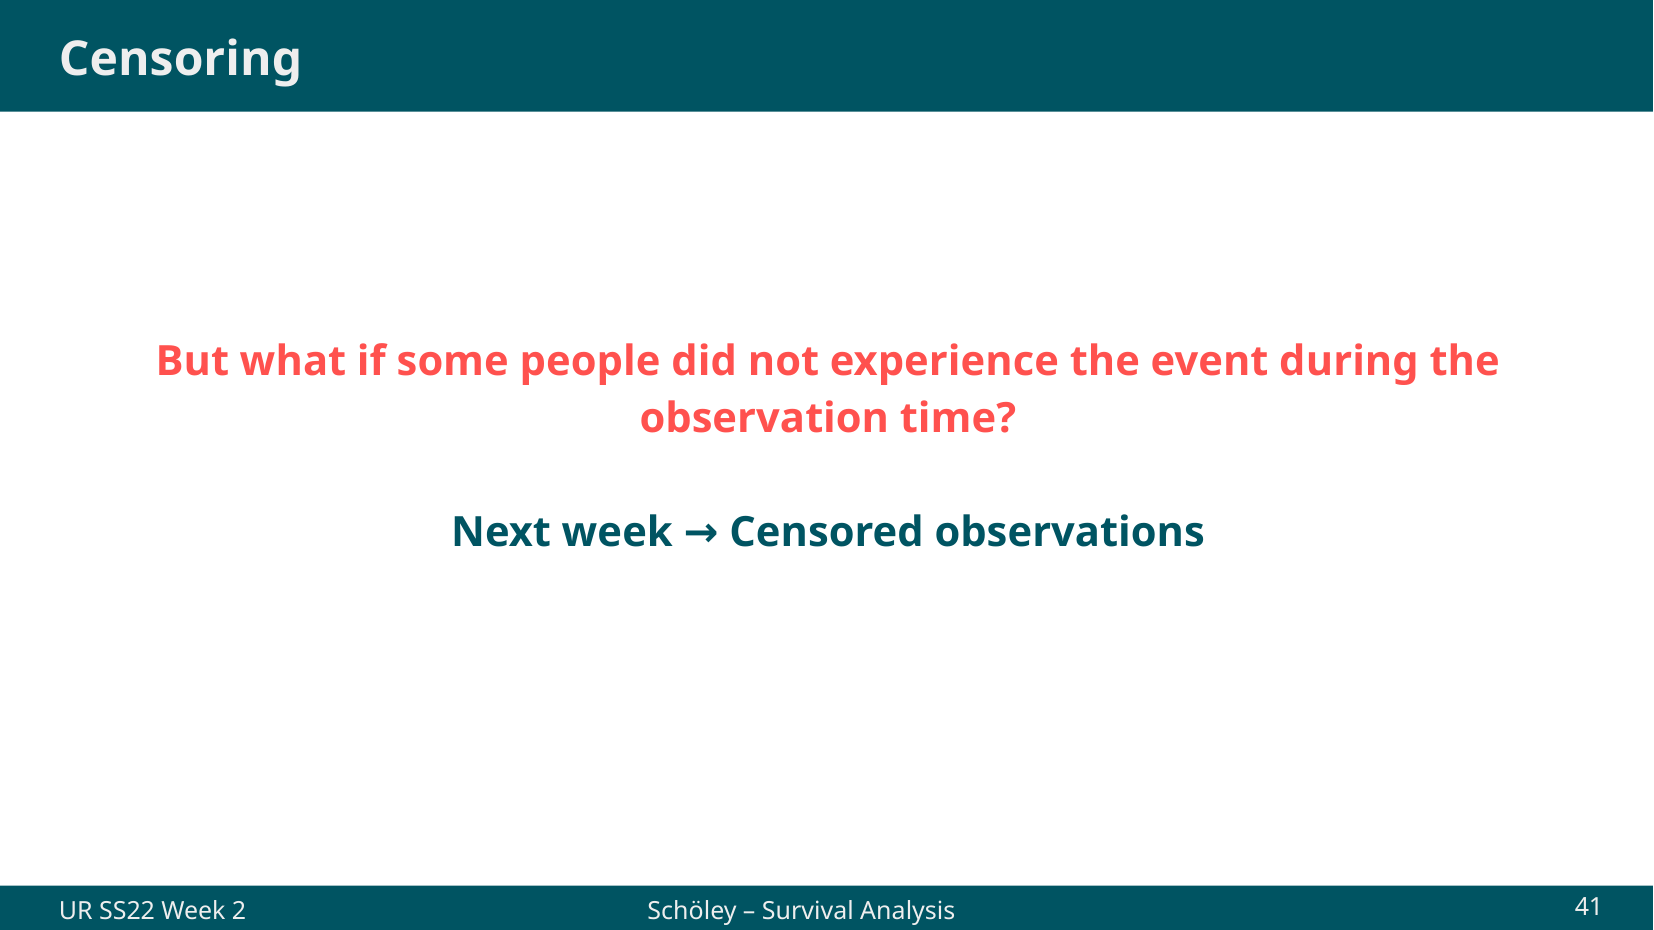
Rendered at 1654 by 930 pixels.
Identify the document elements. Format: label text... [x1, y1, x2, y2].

title Censoring [58, 0, 1594, 117]
text_box But what if some people did not experience the event during the observation time? Next week → Censored observations [21, 323, 1636, 526]
